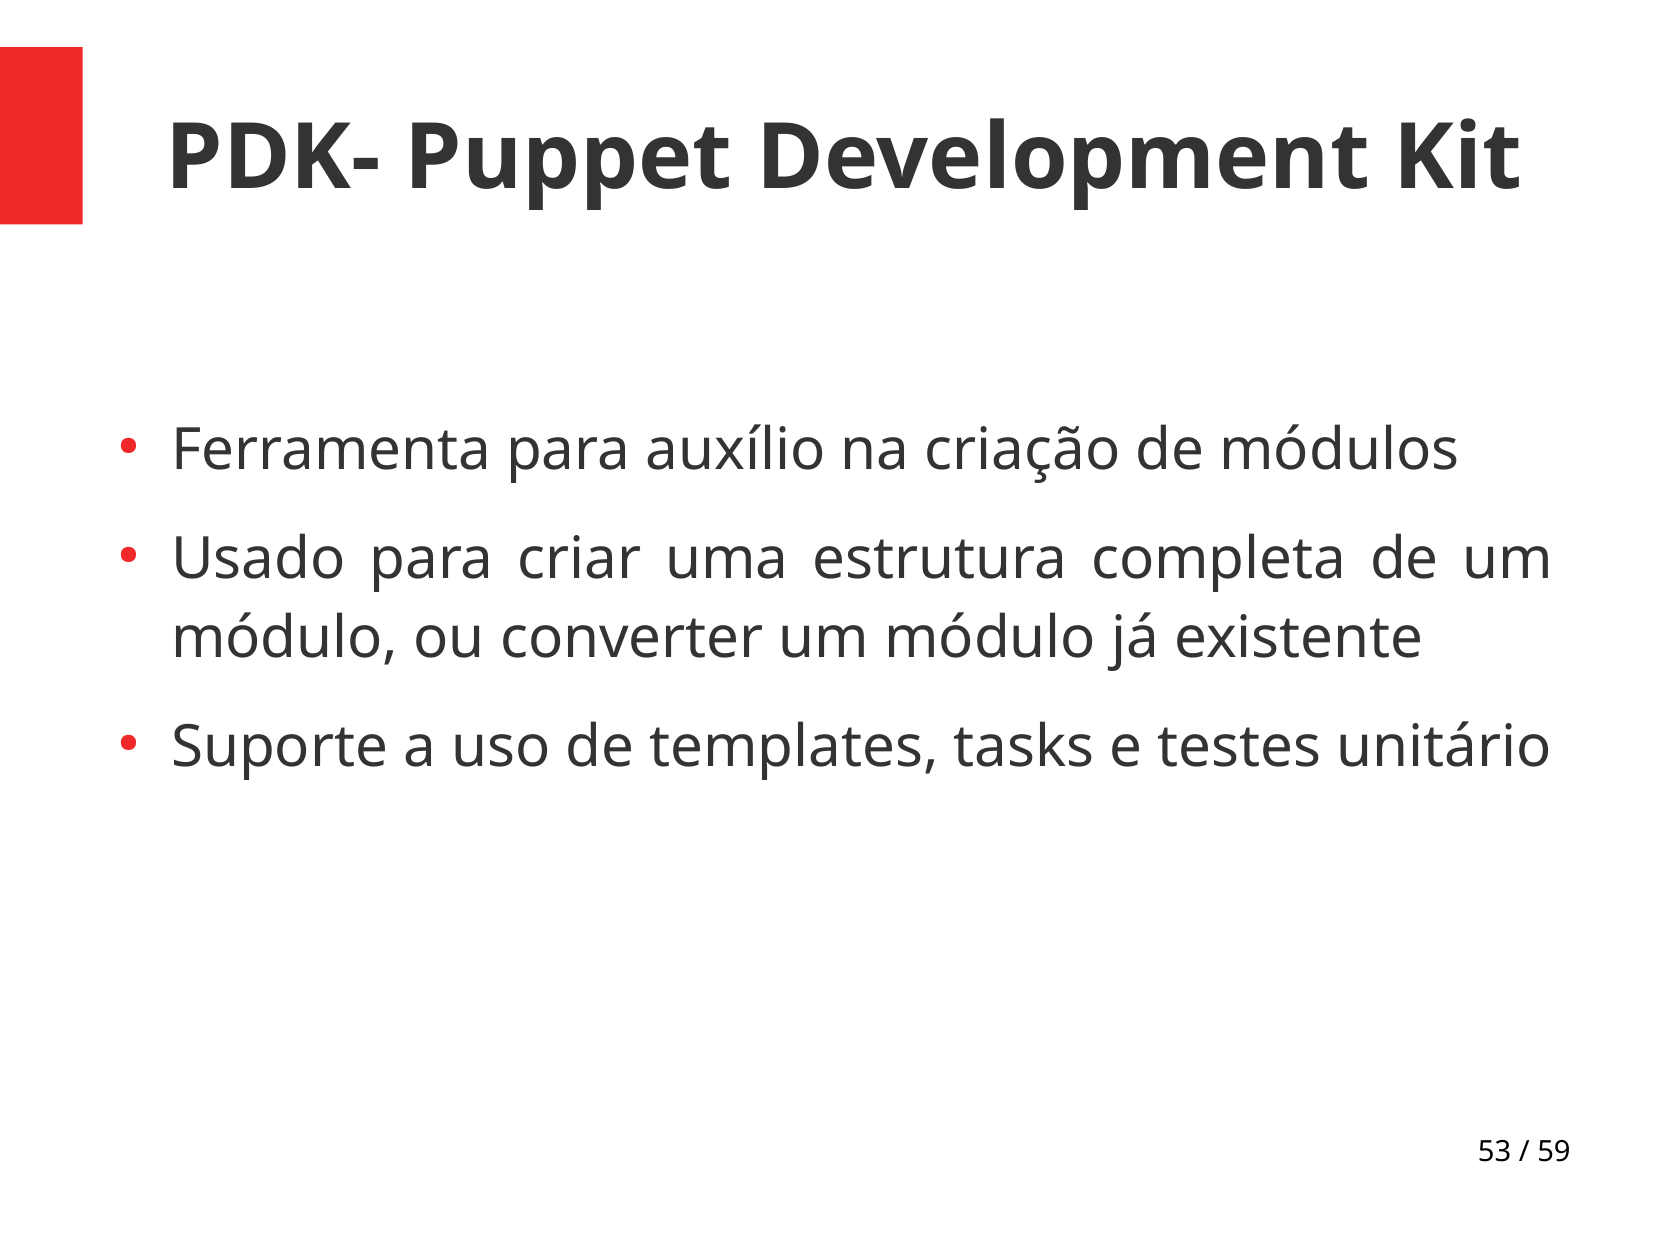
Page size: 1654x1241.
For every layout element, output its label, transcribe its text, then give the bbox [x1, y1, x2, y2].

list Ferramenta para auxílio na criação de módulos Usado para criar uma estrutura completa de um módulo, ou converter um módulo já existente Suporte a uso de templates, tasks e testes unitário [100, 407, 1554, 963]
title PDK- Puppet Development Kit [118, 45, 1571, 260]
